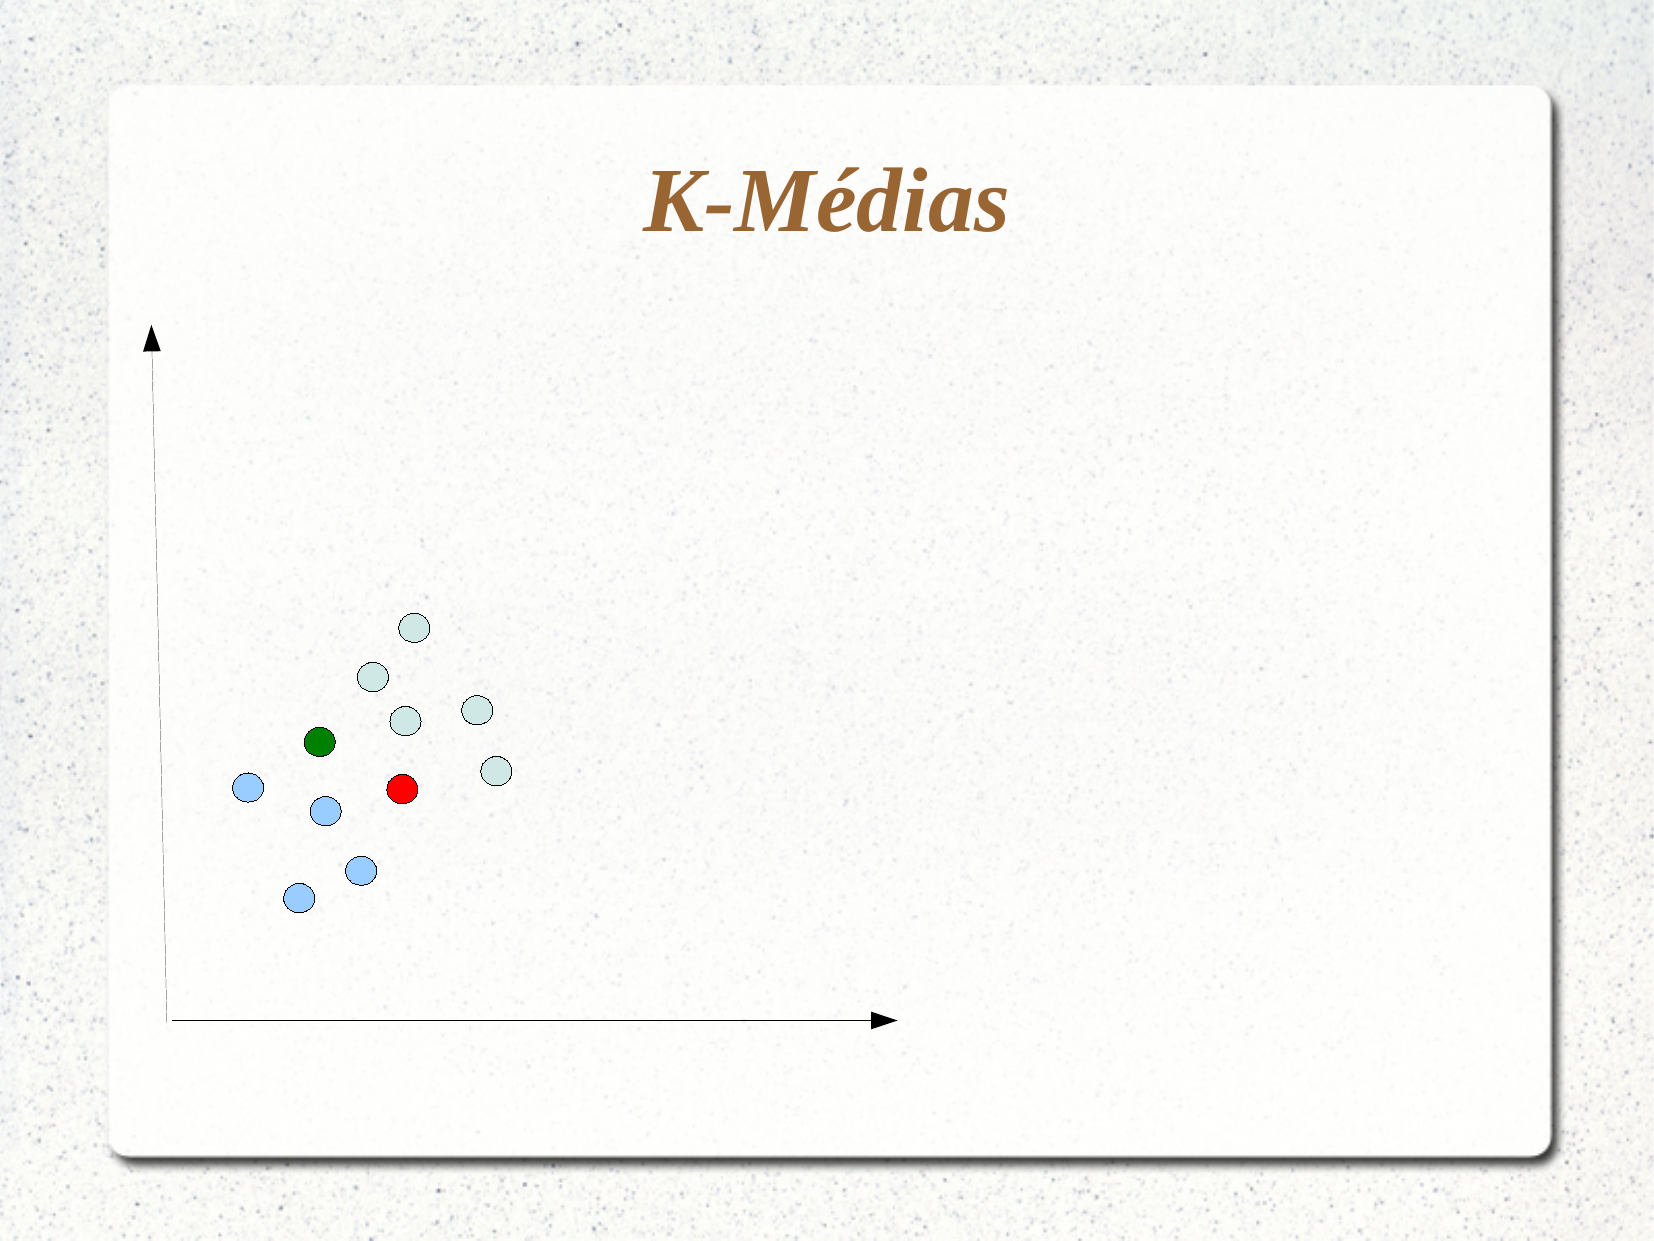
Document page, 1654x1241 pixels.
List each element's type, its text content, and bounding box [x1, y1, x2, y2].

text_box [386, 774, 418, 804]
text_box [304, 727, 336, 757]
title K-Médias [118, 96, 1536, 304]
list [118, 324, 1571, 1241]
picture [0, 0, 1654, 1241]
